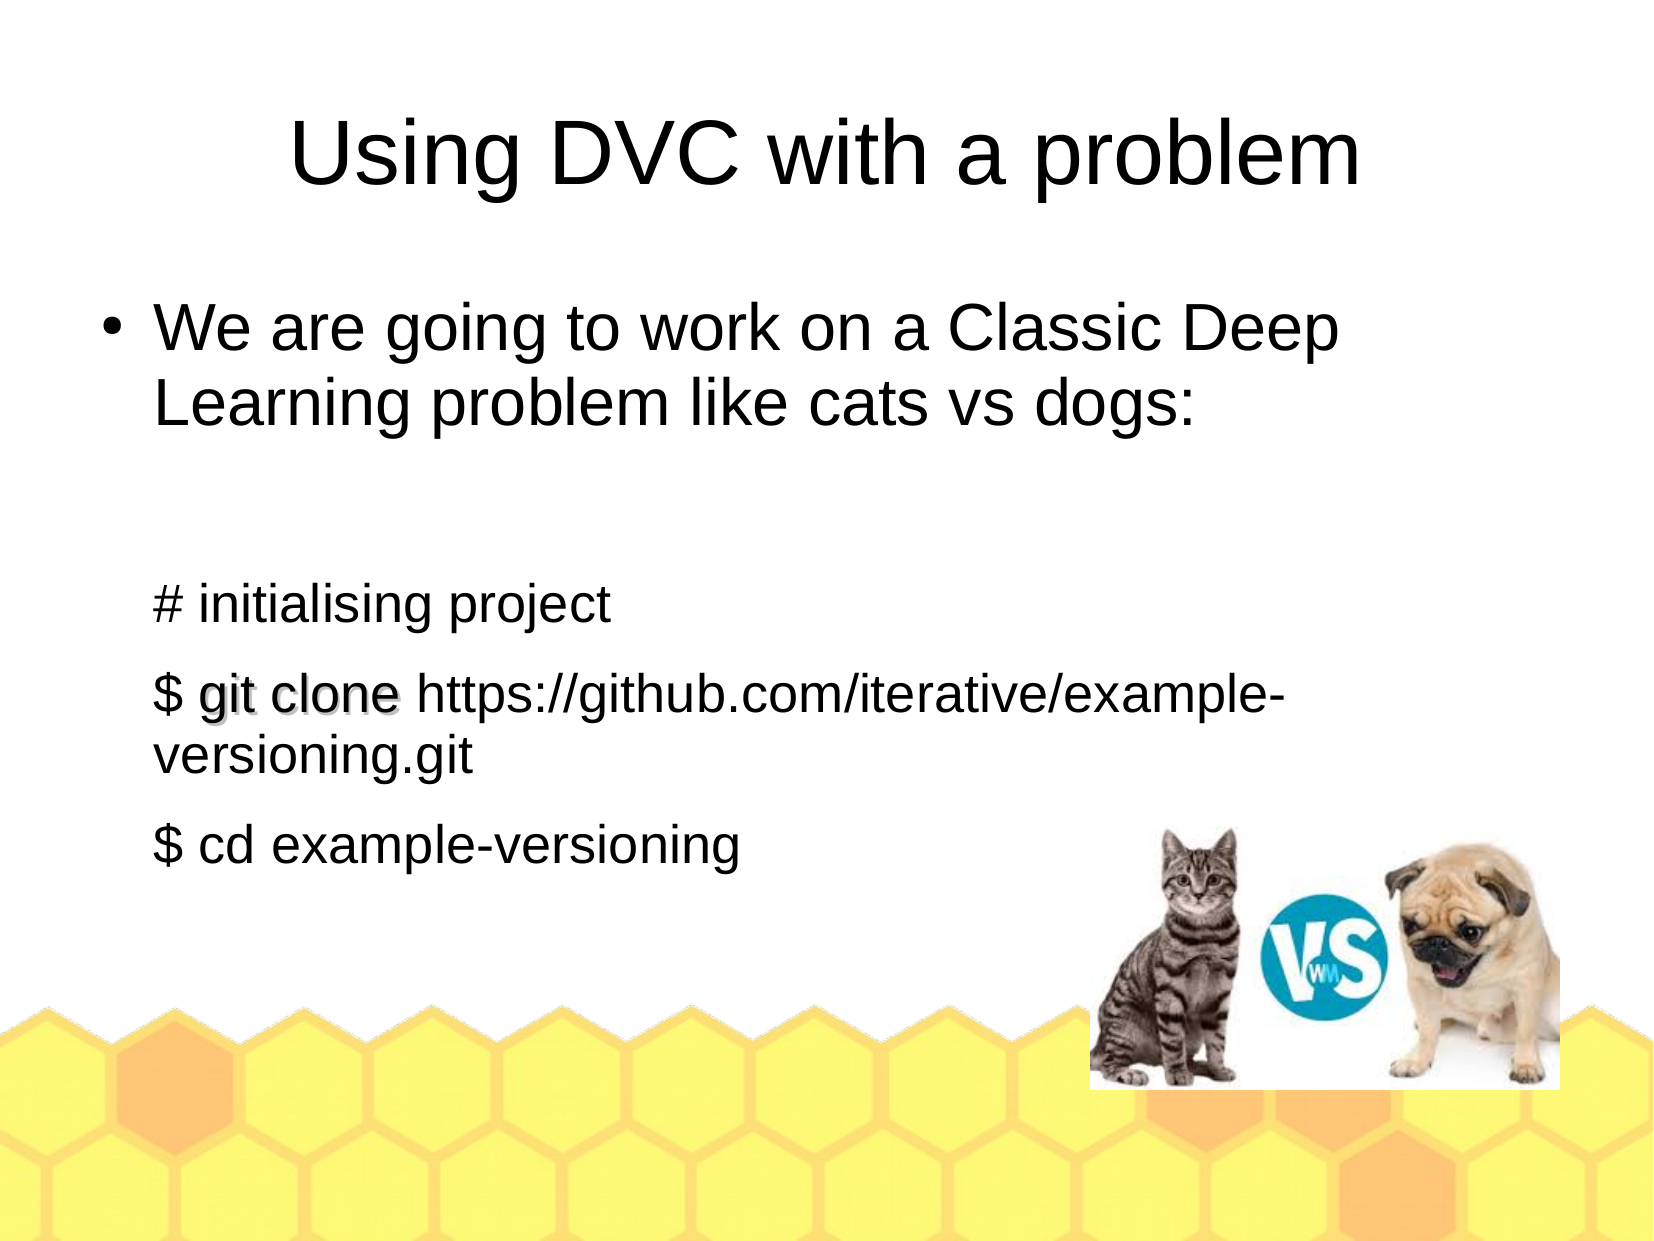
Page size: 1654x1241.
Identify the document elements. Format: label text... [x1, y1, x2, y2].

picture [0, 826, 1654, 1241]
list We are going to work on a Classic Deep Learning problem like cats vs dogs: # initialising project $ git clone https://github.com/iterative/example-versioning.git $ cd example-versioning [82, 290, 1571, 1010]
title Using DVC with a problem [82, 49, 1571, 257]
